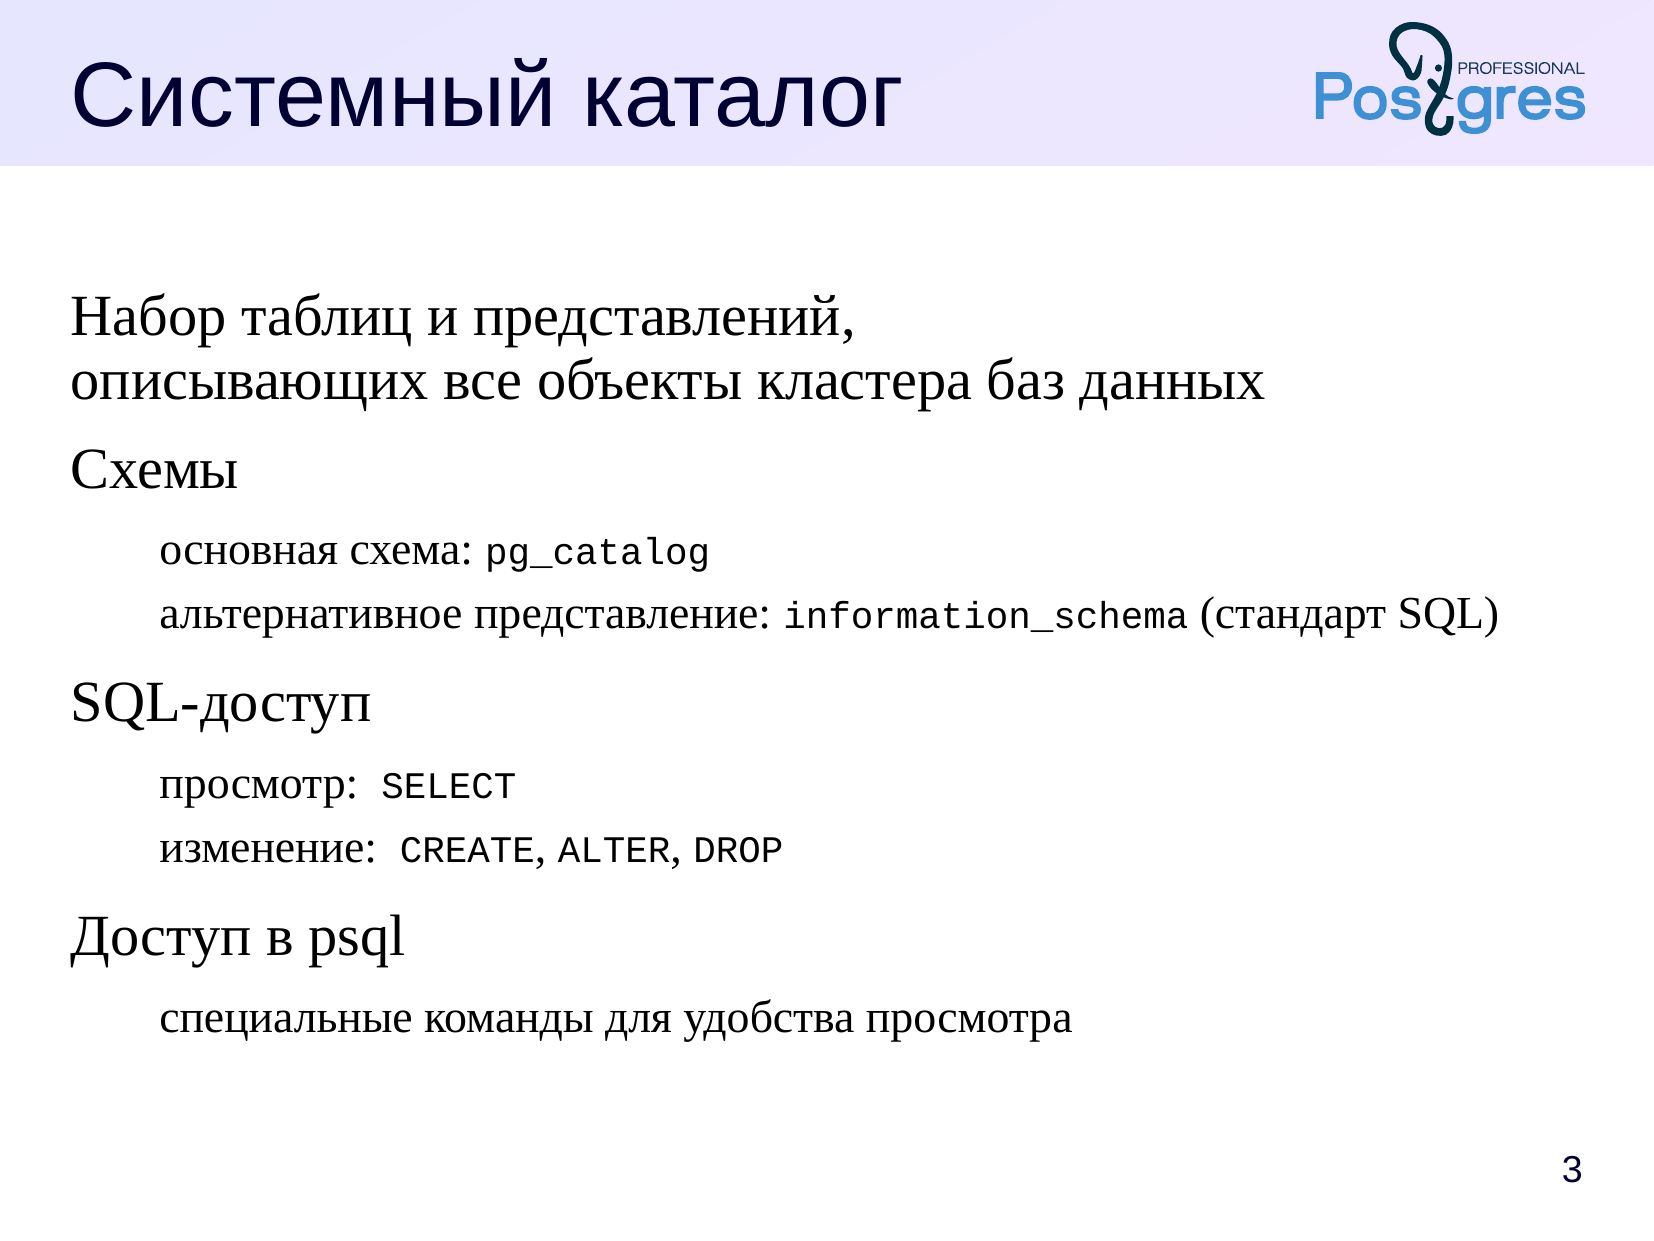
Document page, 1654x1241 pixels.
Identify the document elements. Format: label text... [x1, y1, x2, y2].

title Системный каталог [70, 43, 1241, 147]
list Набор таблиц и представлений, описывающих все объекты кластера баз данных Схемы основная схема: pg_catalog альтернативное представление: information_schema (стандарт SQL) SQL-доступ просмотр: SELECT изменение: CREATE, ALTER, DROP Доступ в psql специальные команды для удобства просмотра [70, 283, 1583, 1134]
